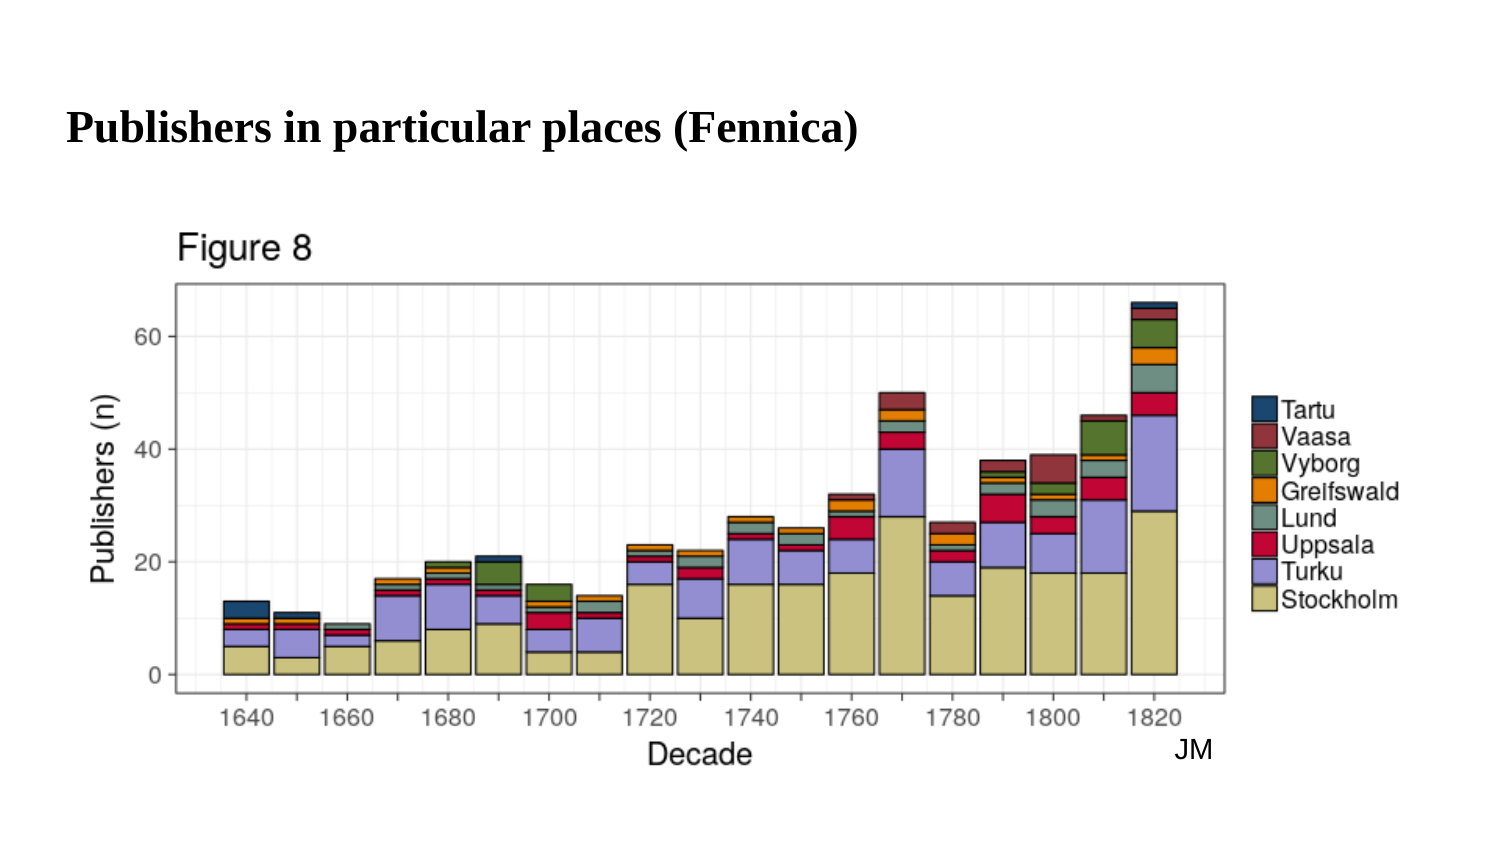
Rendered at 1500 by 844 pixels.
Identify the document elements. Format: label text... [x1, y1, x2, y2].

picture [75, 217, 1425, 781]
text_box JM [1159, 715, 1285, 780]
title Publishers in particular places (Fennica) [51, 72, 1449, 167]
